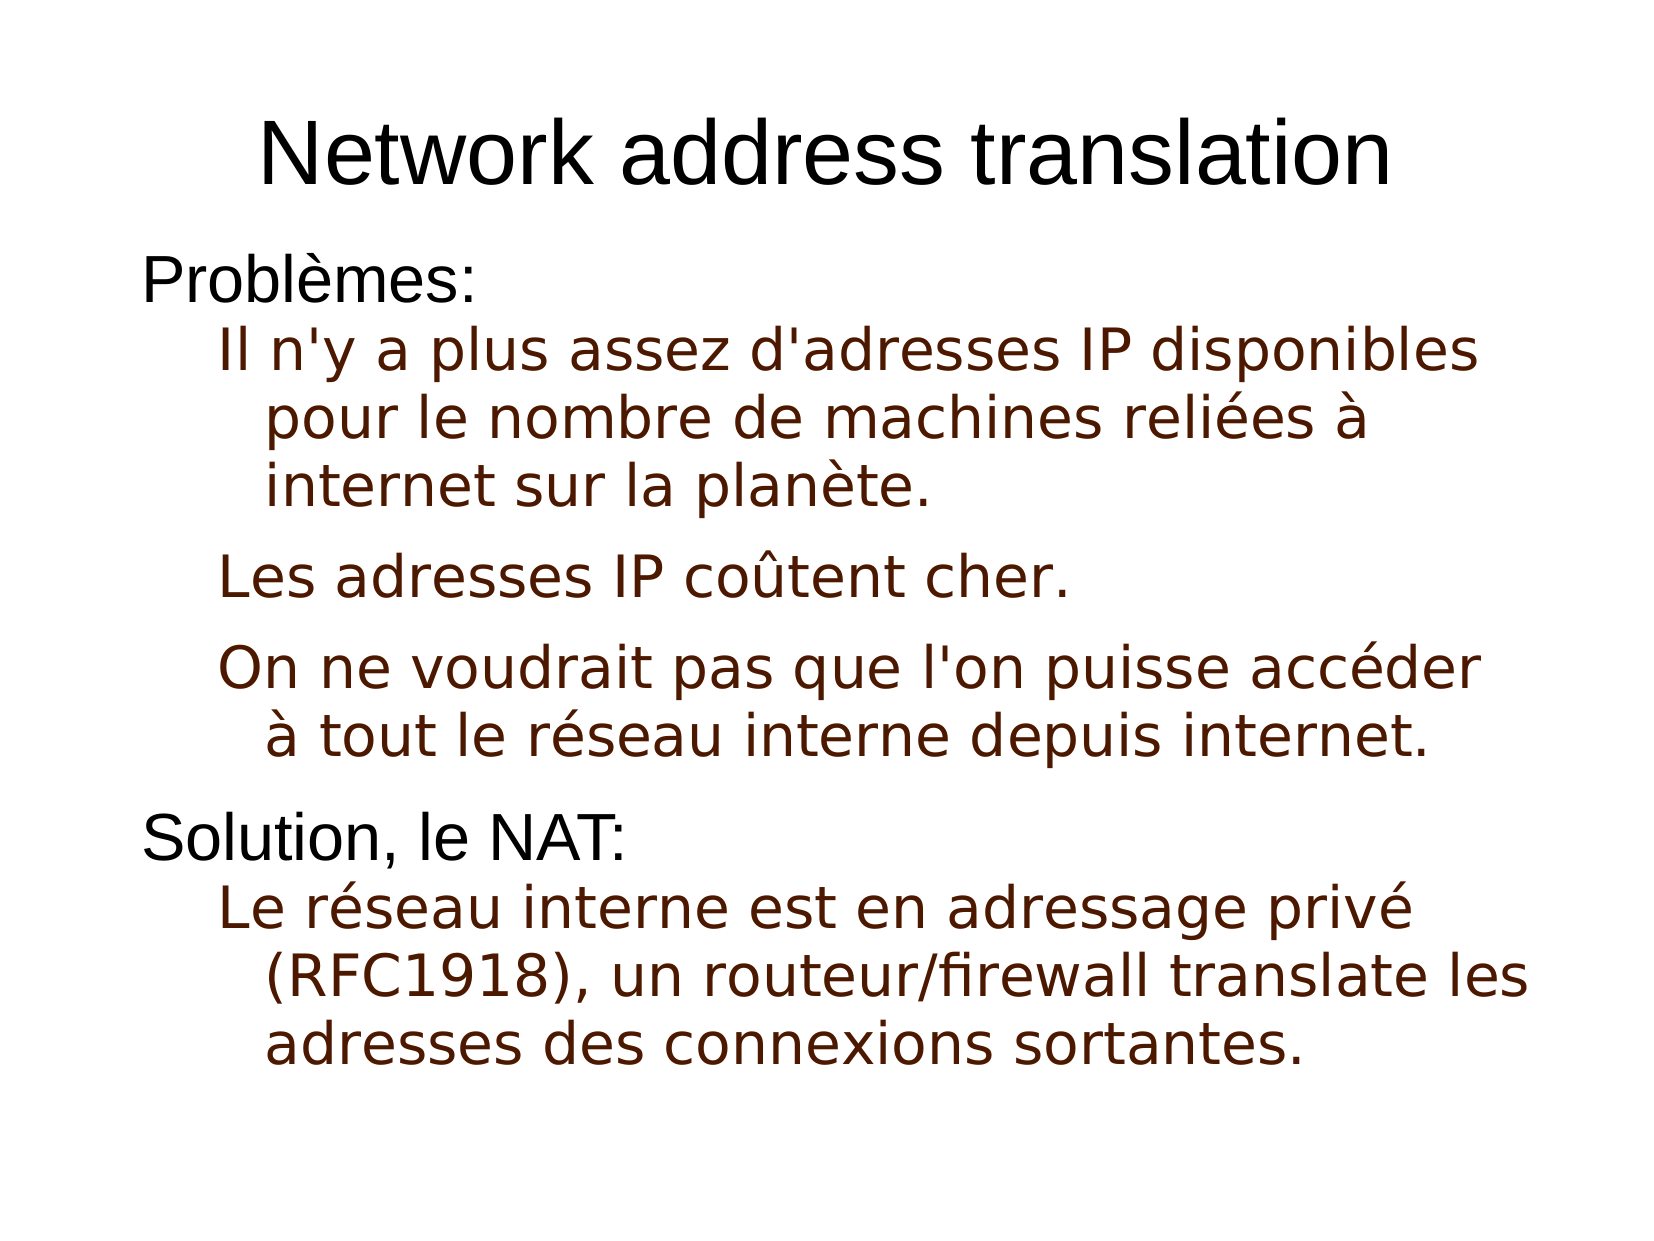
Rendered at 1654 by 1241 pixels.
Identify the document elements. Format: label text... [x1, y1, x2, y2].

list Problèmes: Il n'y a plus assez d'adresses IP disponibles pour le nombre de machines reliées à internet sur la planète. Les adresses IP coûtent cher. On ne voudrait pas que l'on puisse accéder à tout le réseau interne depuis internet. Solution, le NAT: Le réseau interne est en adressage privé (RFC1918), un routeur/firewall translate les adresses des connexions sortantes. [123, 242, 1536, 1182]
title Network address translation [82, 49, 1571, 257]
